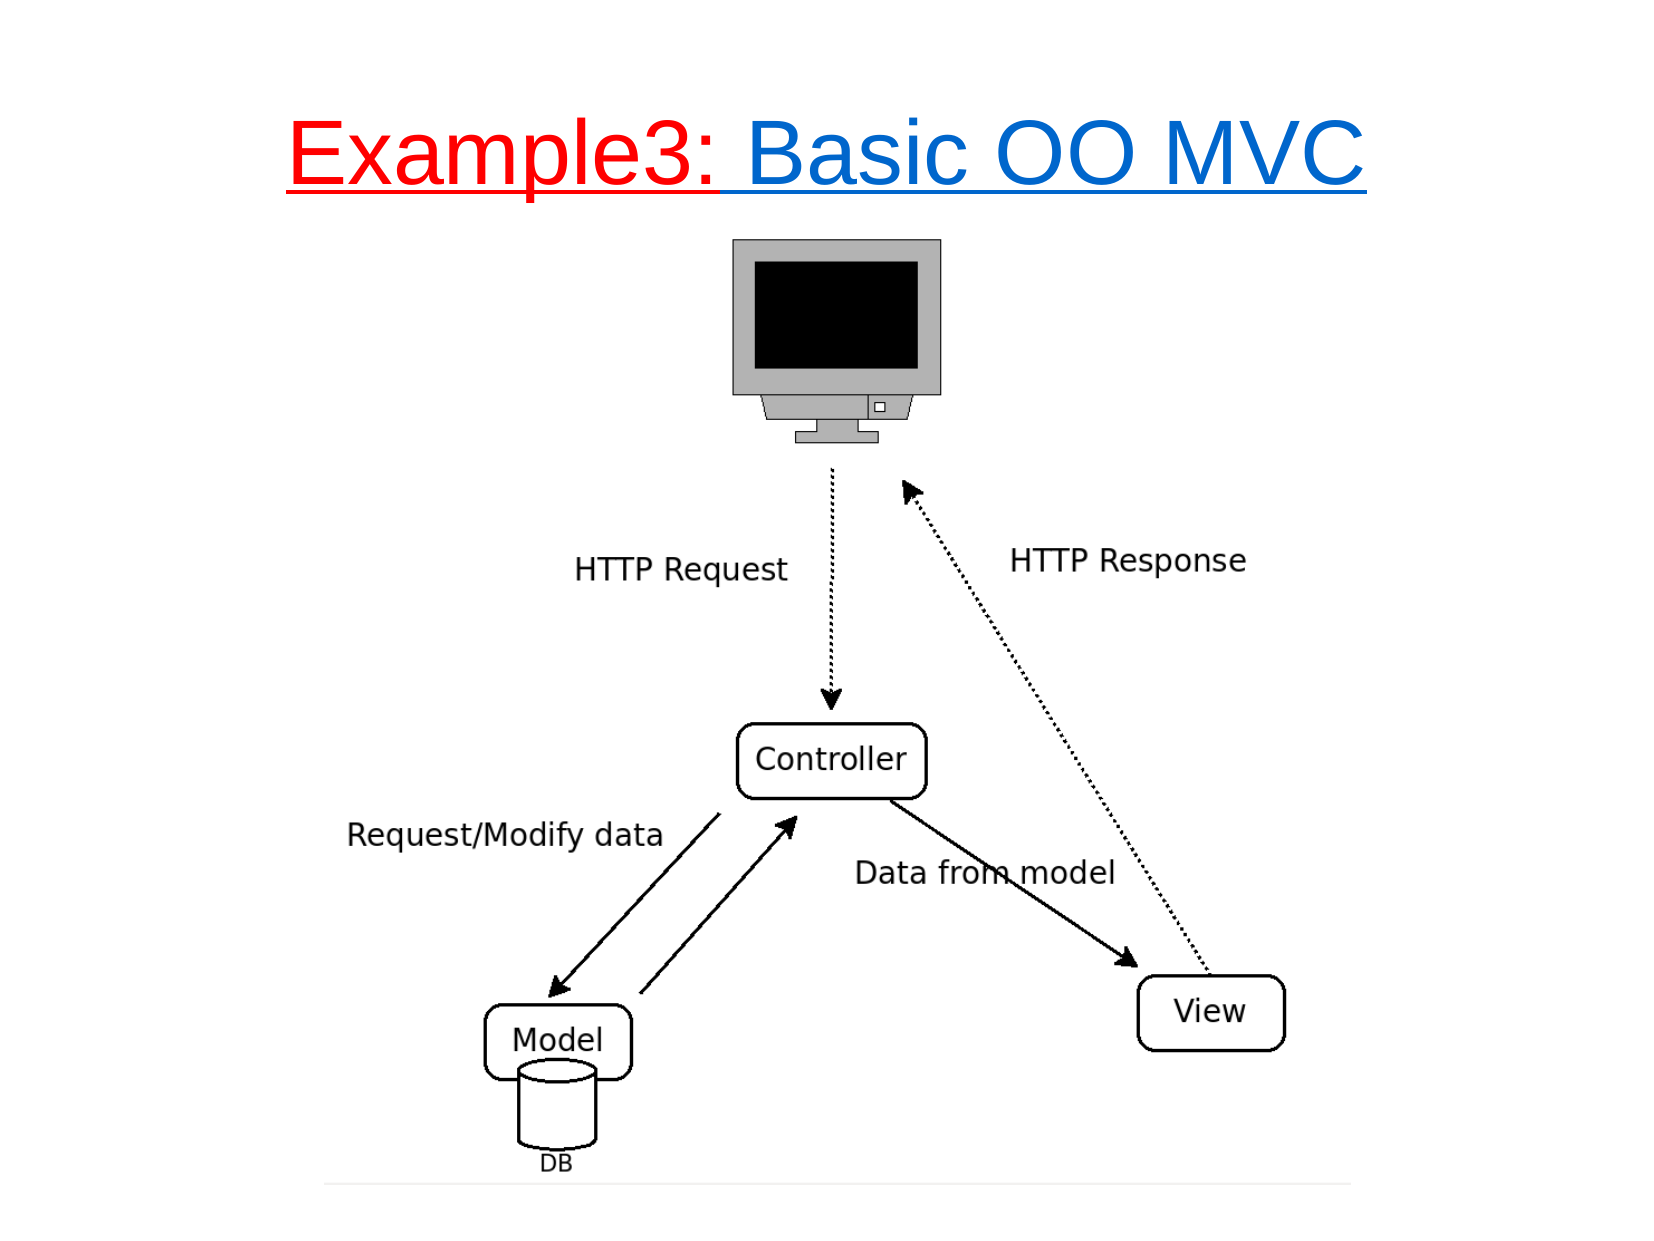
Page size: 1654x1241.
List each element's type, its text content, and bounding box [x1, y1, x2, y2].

title Example3: Basic OO MVC [82, 49, 1571, 257]
picture [324, 227, 1351, 1186]
